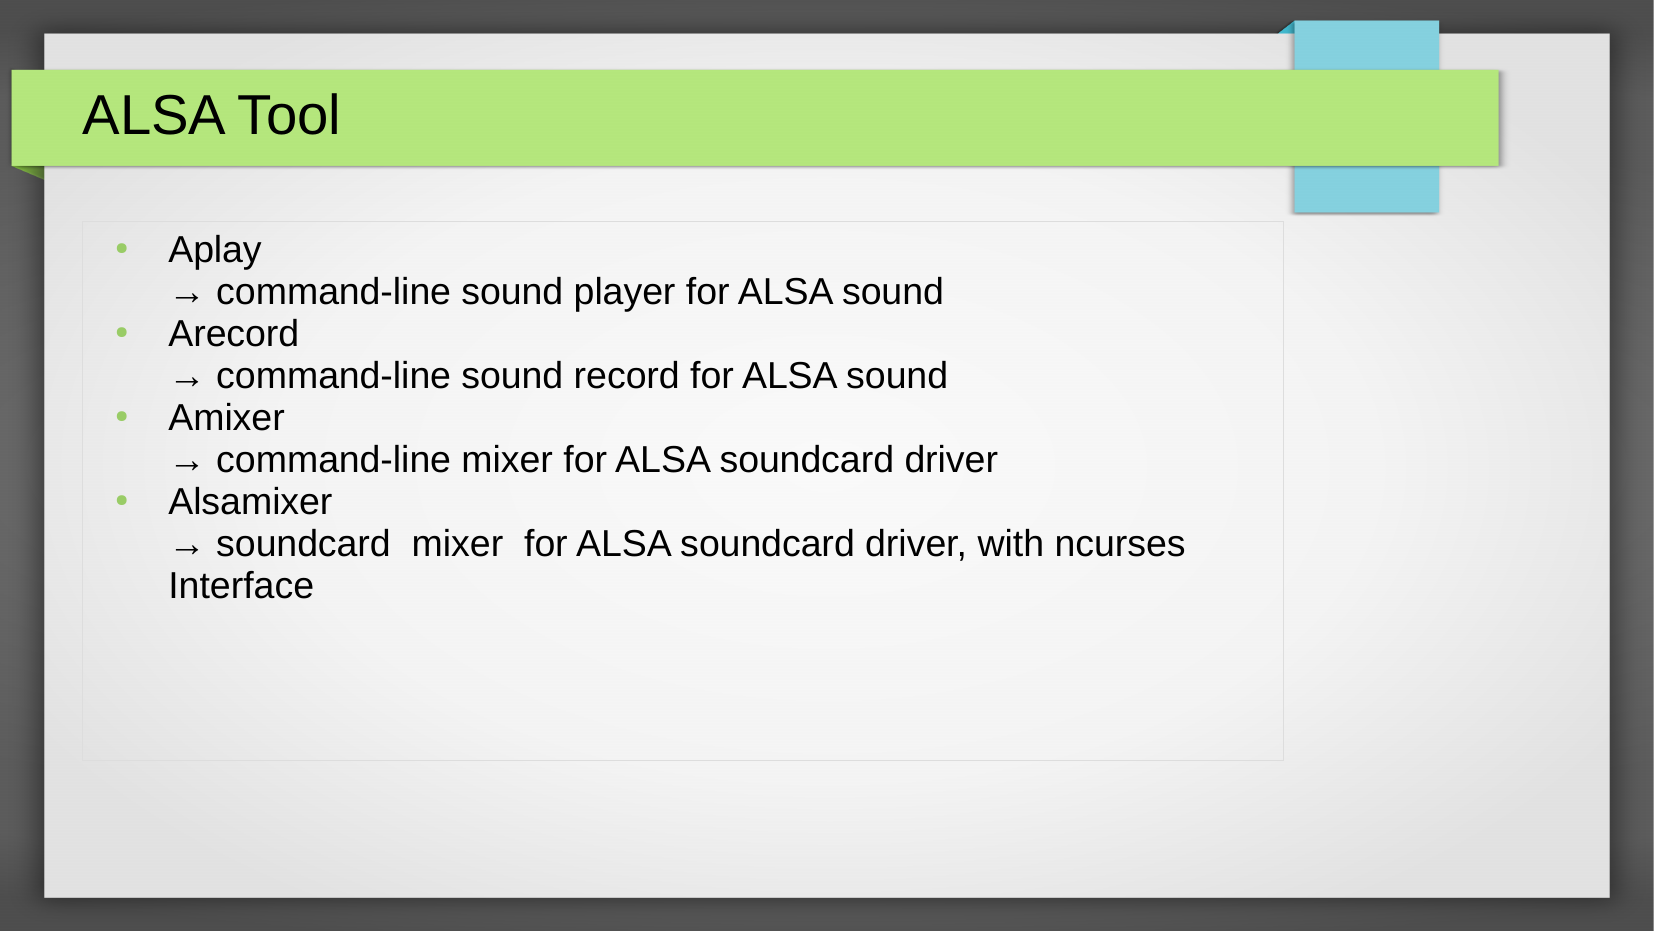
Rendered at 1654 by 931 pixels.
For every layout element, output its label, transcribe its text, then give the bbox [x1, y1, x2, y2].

picture [0, 0, 1654, 931]
text_box Aplay → command-line sound player for ALSA sound Arecord → command-line sound record for ALSA sound Amixer → command-line mixer for ALSA soundcard driver Alsamixer → soundcard mixer for ALSA soundcard driver, with ncurses Interface [82, 221, 1284, 761]
title ALSA Tool [82, 70, 1264, 160]
